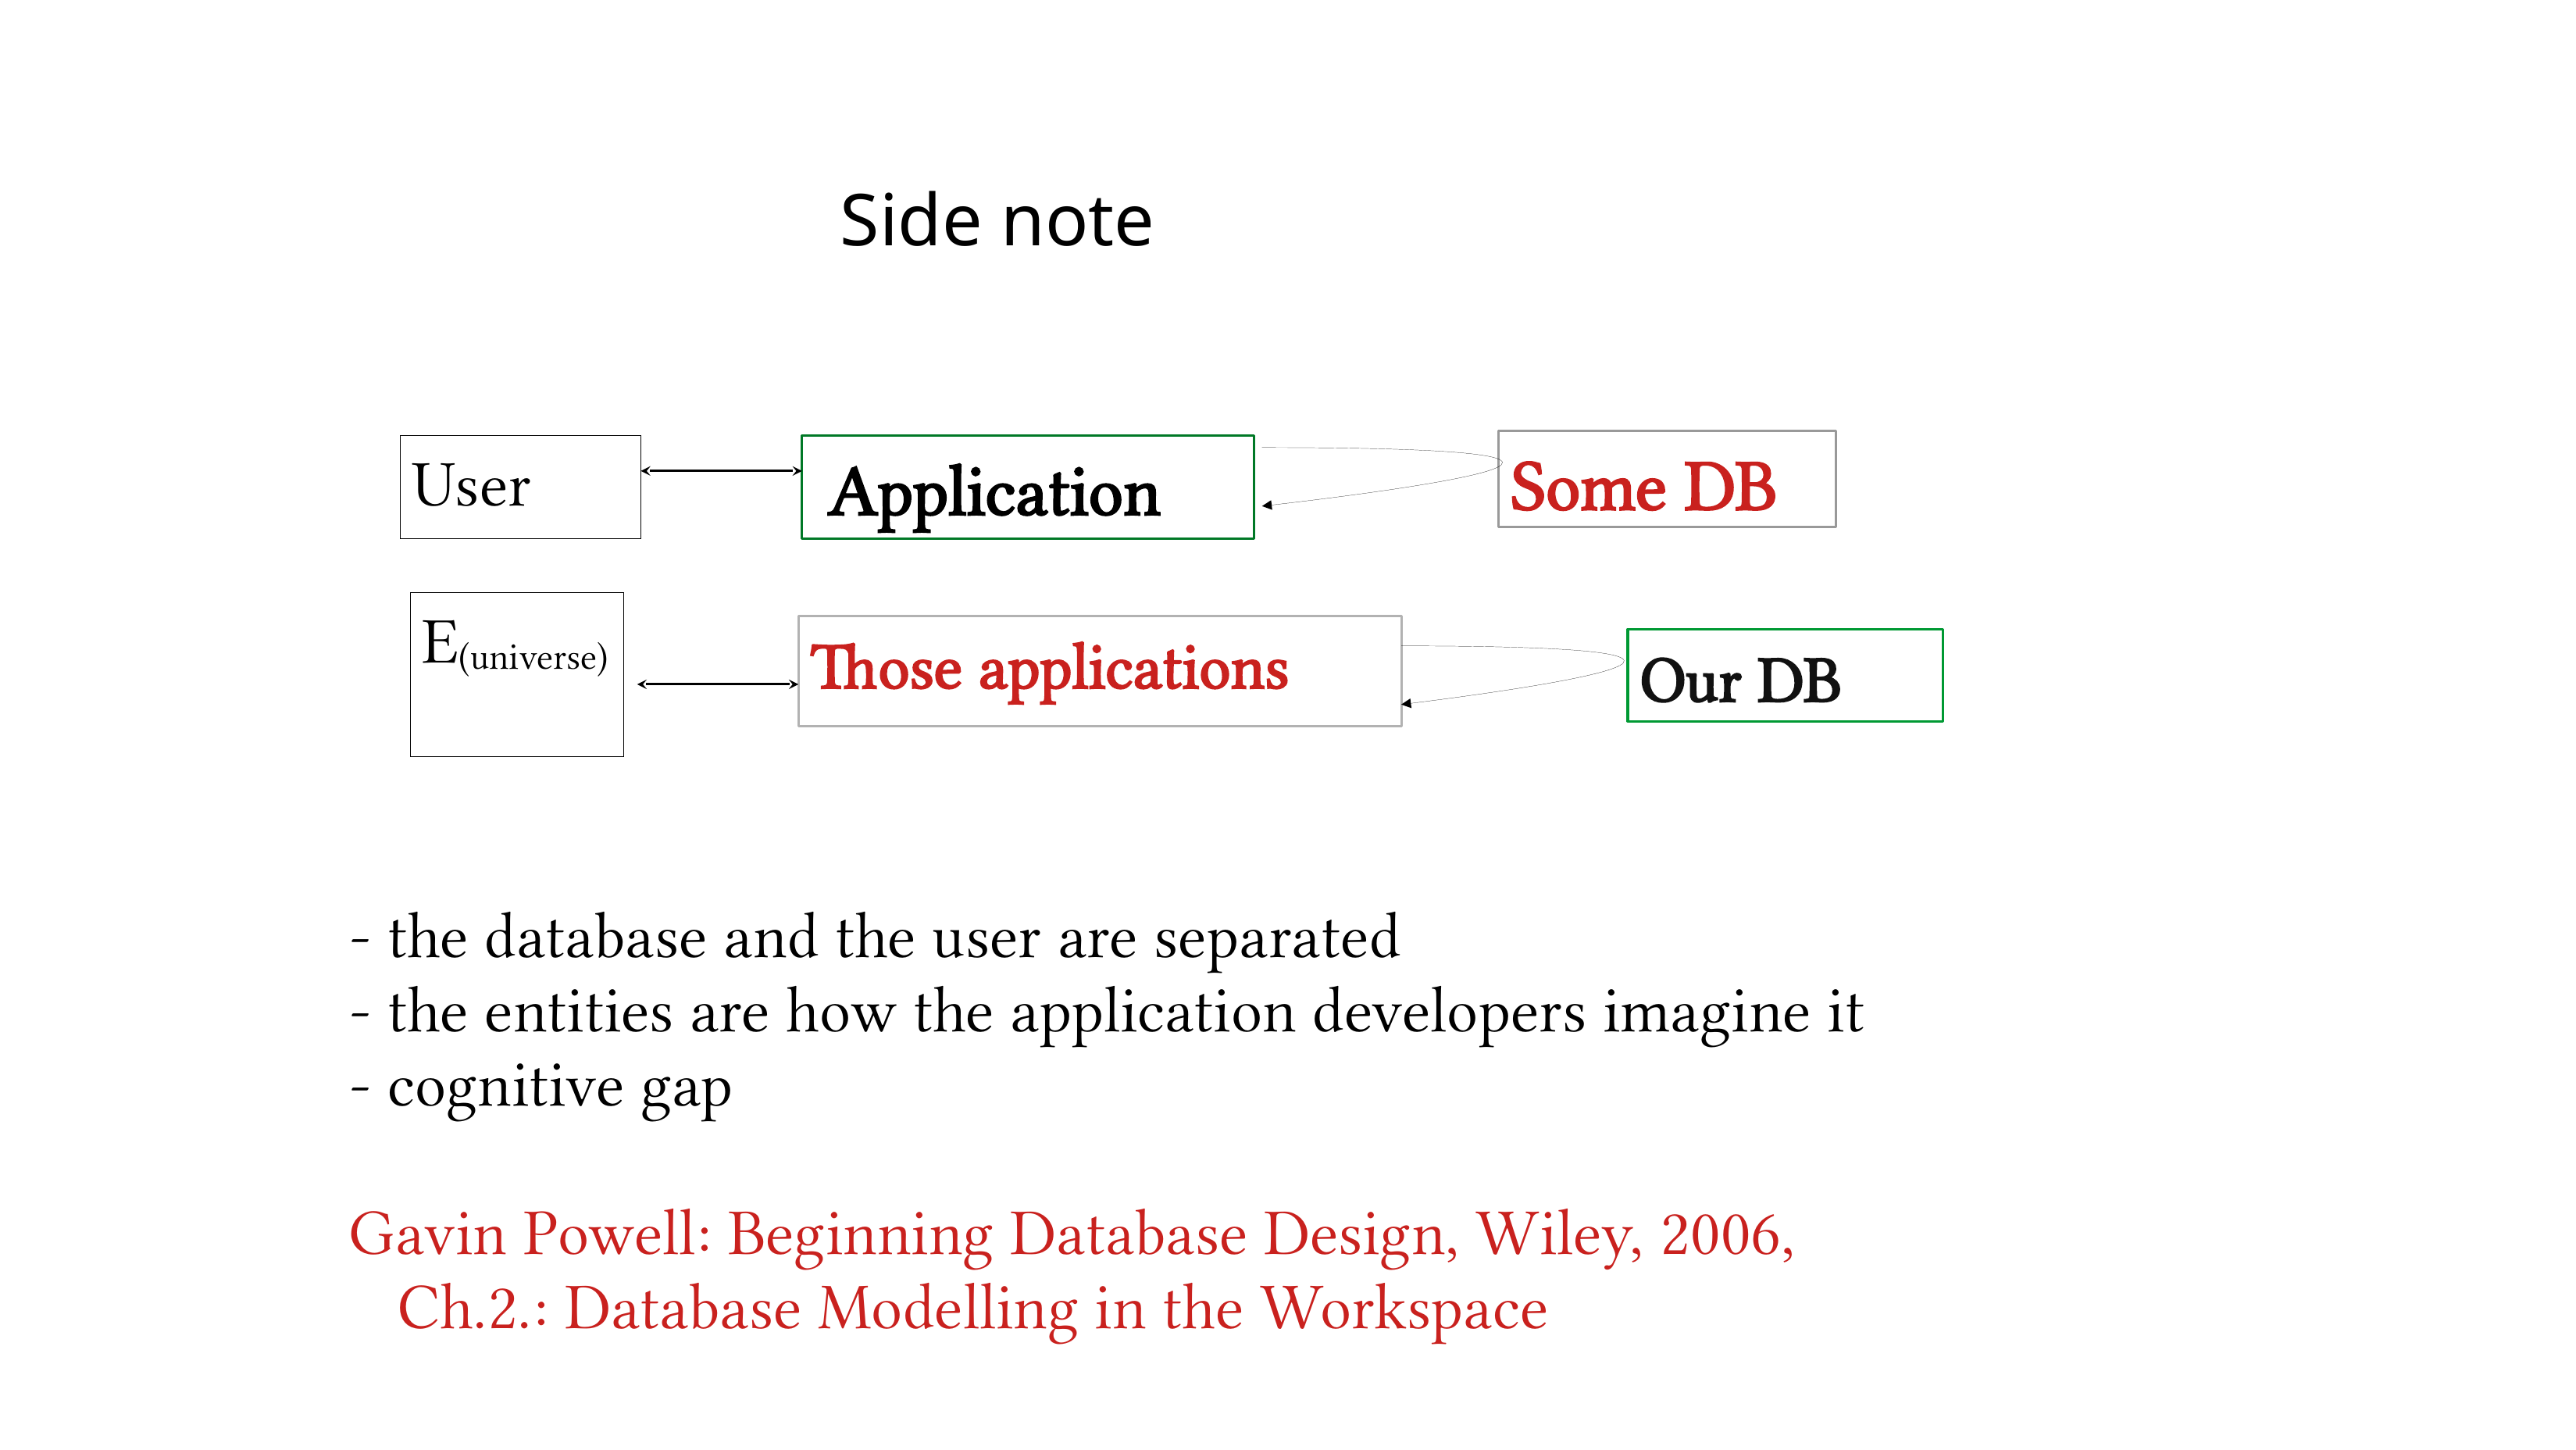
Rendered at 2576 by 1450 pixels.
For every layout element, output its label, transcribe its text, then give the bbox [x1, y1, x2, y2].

text_box Side note [829, 168, 1936, 328]
text_box Application [801, 435, 1254, 539]
text_box Our DB [1627, 629, 1943, 722]
text_box E(universe) [410, 592, 624, 757]
text_box Some DB [1498, 430, 1836, 527]
text_box User [400, 435, 641, 539]
text_box - the database and the user are separated - the entities are how the application developers imagine it - cognitive gap Gavin Powell: Beginning Database Design, Wiley, 2006, Ch.2.: Database Modelling in the Workspace [337, 893, 1982, 1425]
text_box Those applications [798, 616, 1402, 727]
